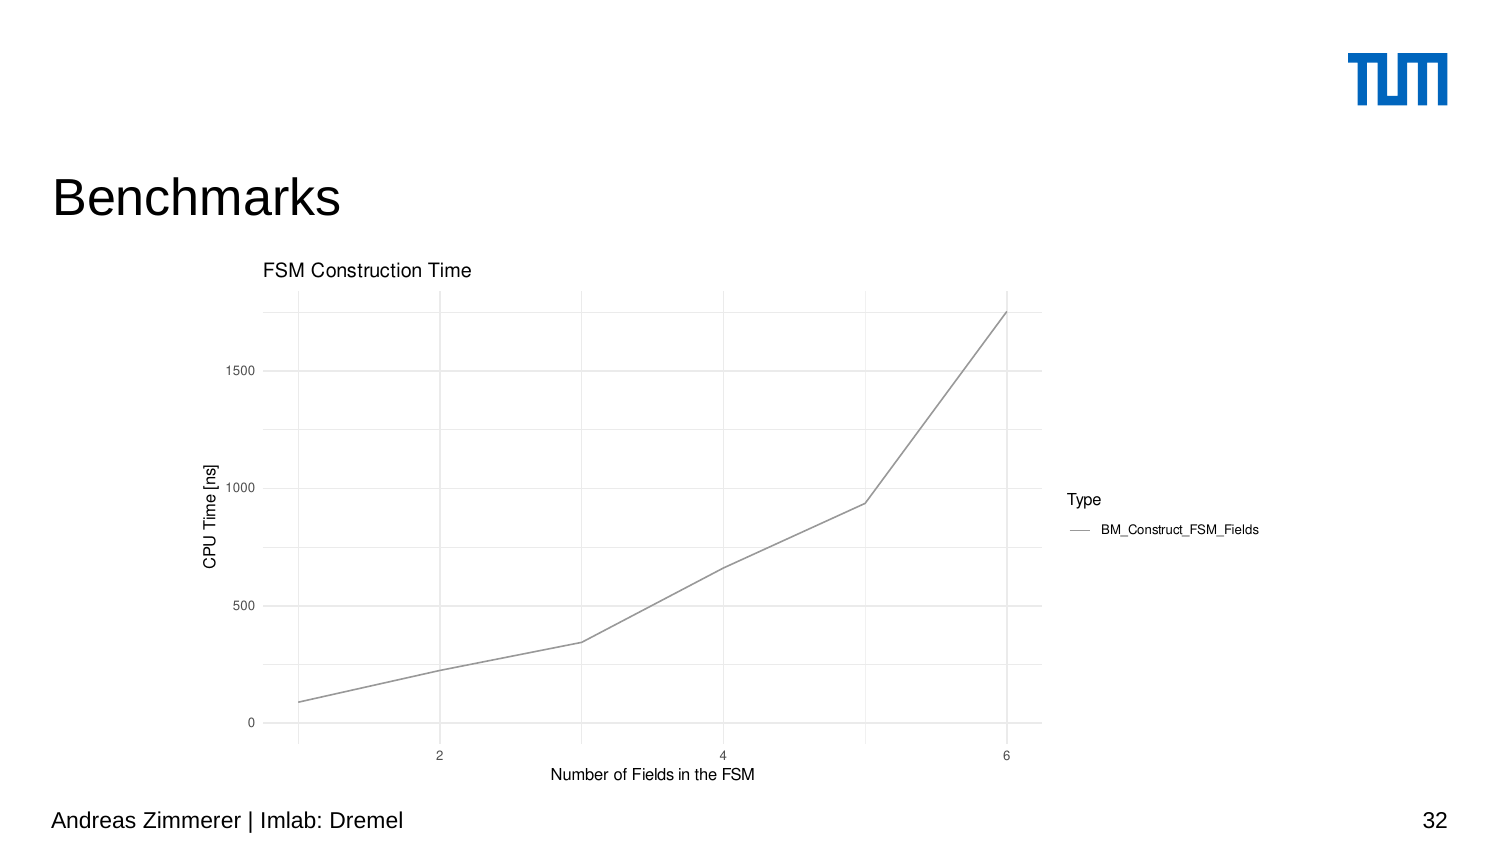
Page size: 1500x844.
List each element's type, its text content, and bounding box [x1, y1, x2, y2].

title Benchmarks [52, 159, 1449, 227]
picture [195, 255, 1276, 795]
slide_number <number> [1112, 796, 1448, 842]
footer Andreas Zimmerer | Imlab: Dremel [51, 796, 1112, 842]
